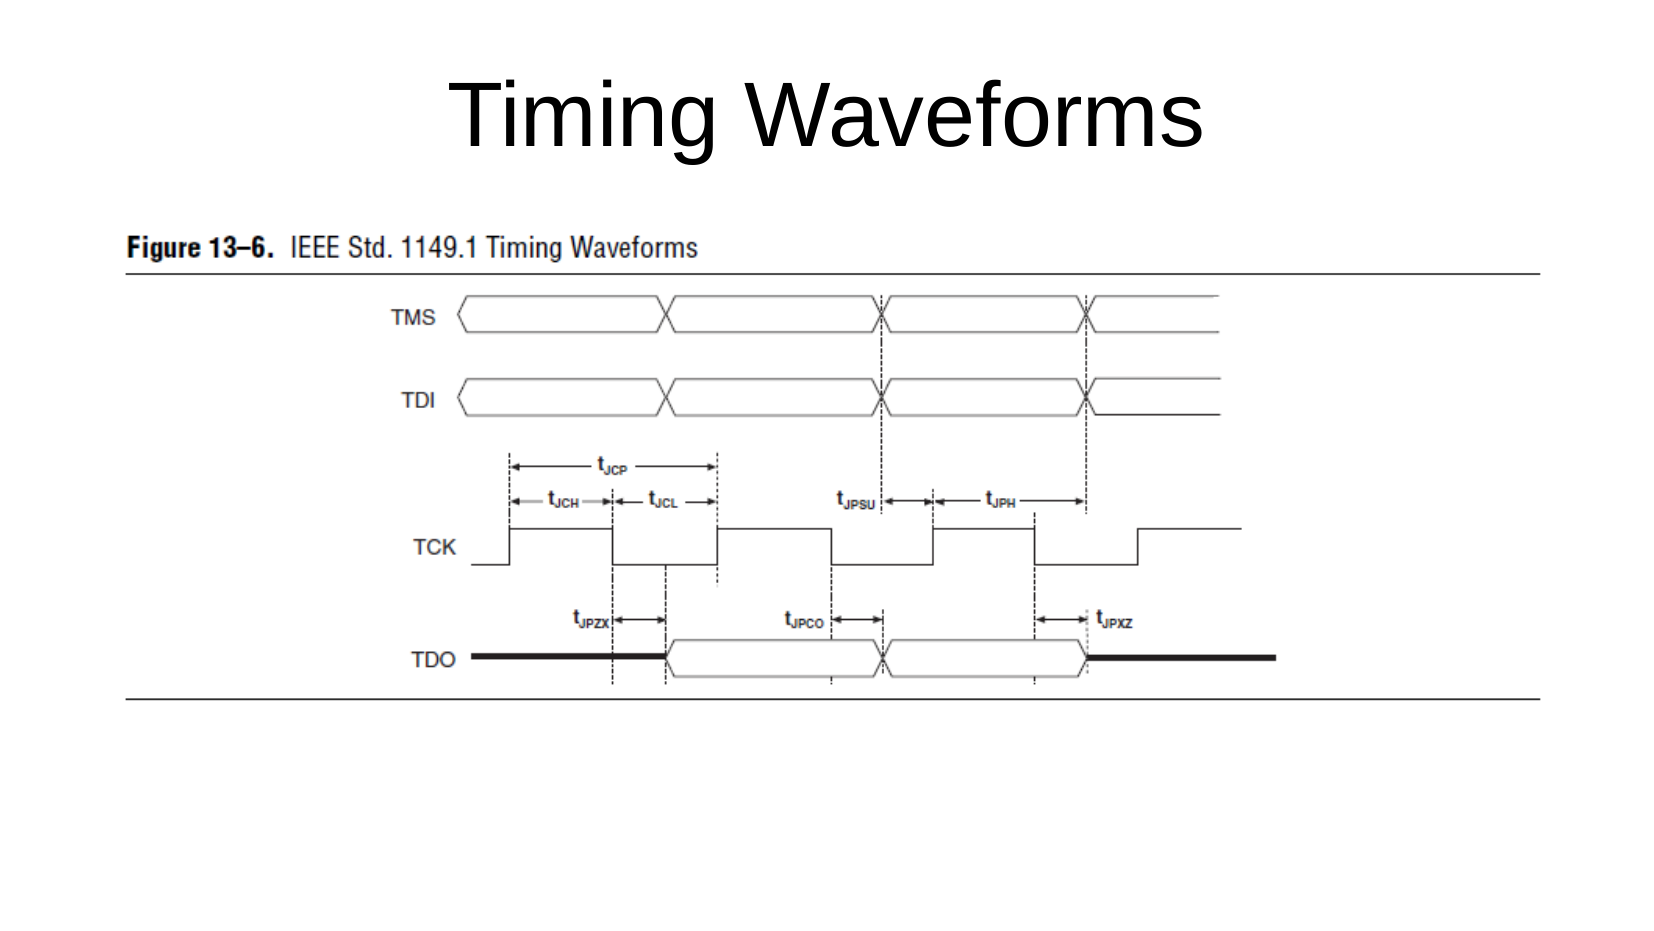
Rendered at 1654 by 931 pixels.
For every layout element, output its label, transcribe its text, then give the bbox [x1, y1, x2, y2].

picture [115, 211, 1553, 730]
title Timing Waveforms [82, 37, 1571, 193]
